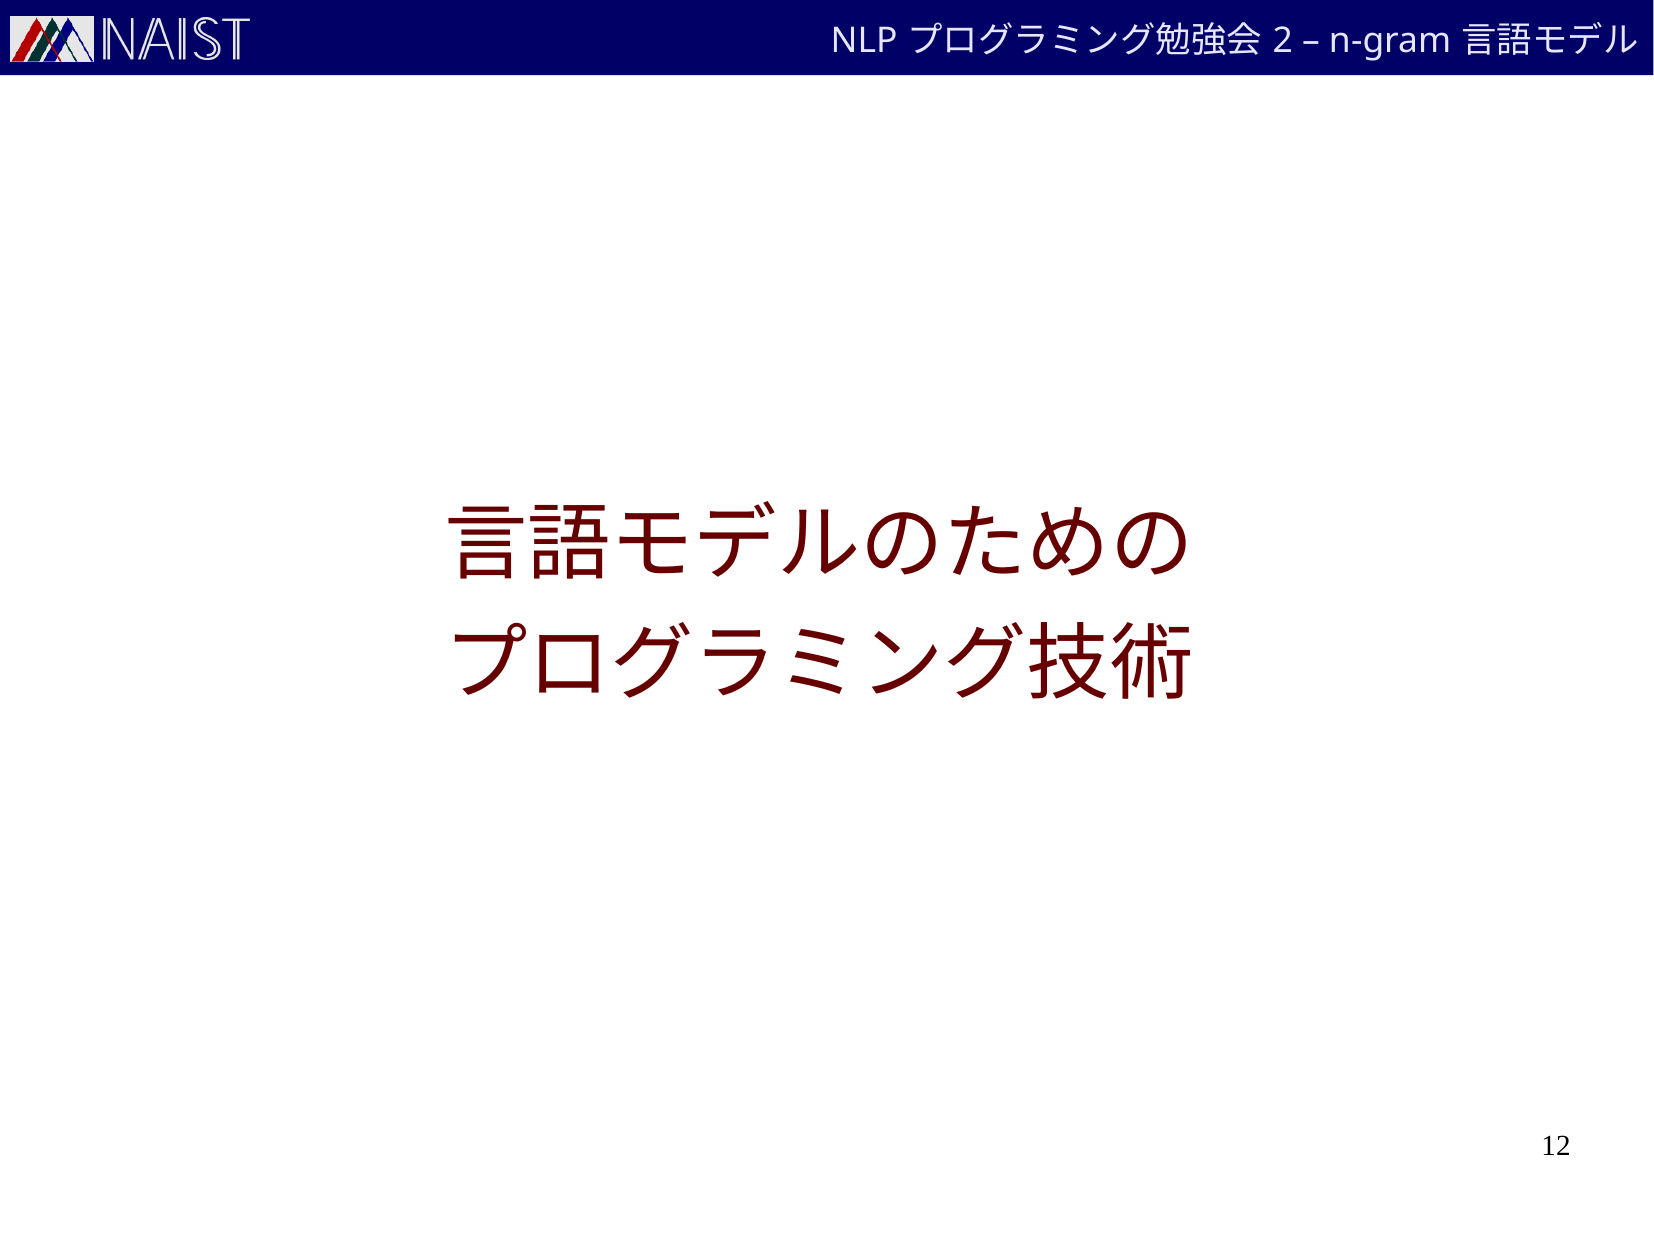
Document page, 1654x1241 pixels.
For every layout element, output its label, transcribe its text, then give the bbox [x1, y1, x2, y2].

picture [102, 17, 251, 60]
picture [10, 16, 94, 62]
title 言語モデルのための プログラミング技術 [75, 500, 1564, 692]
